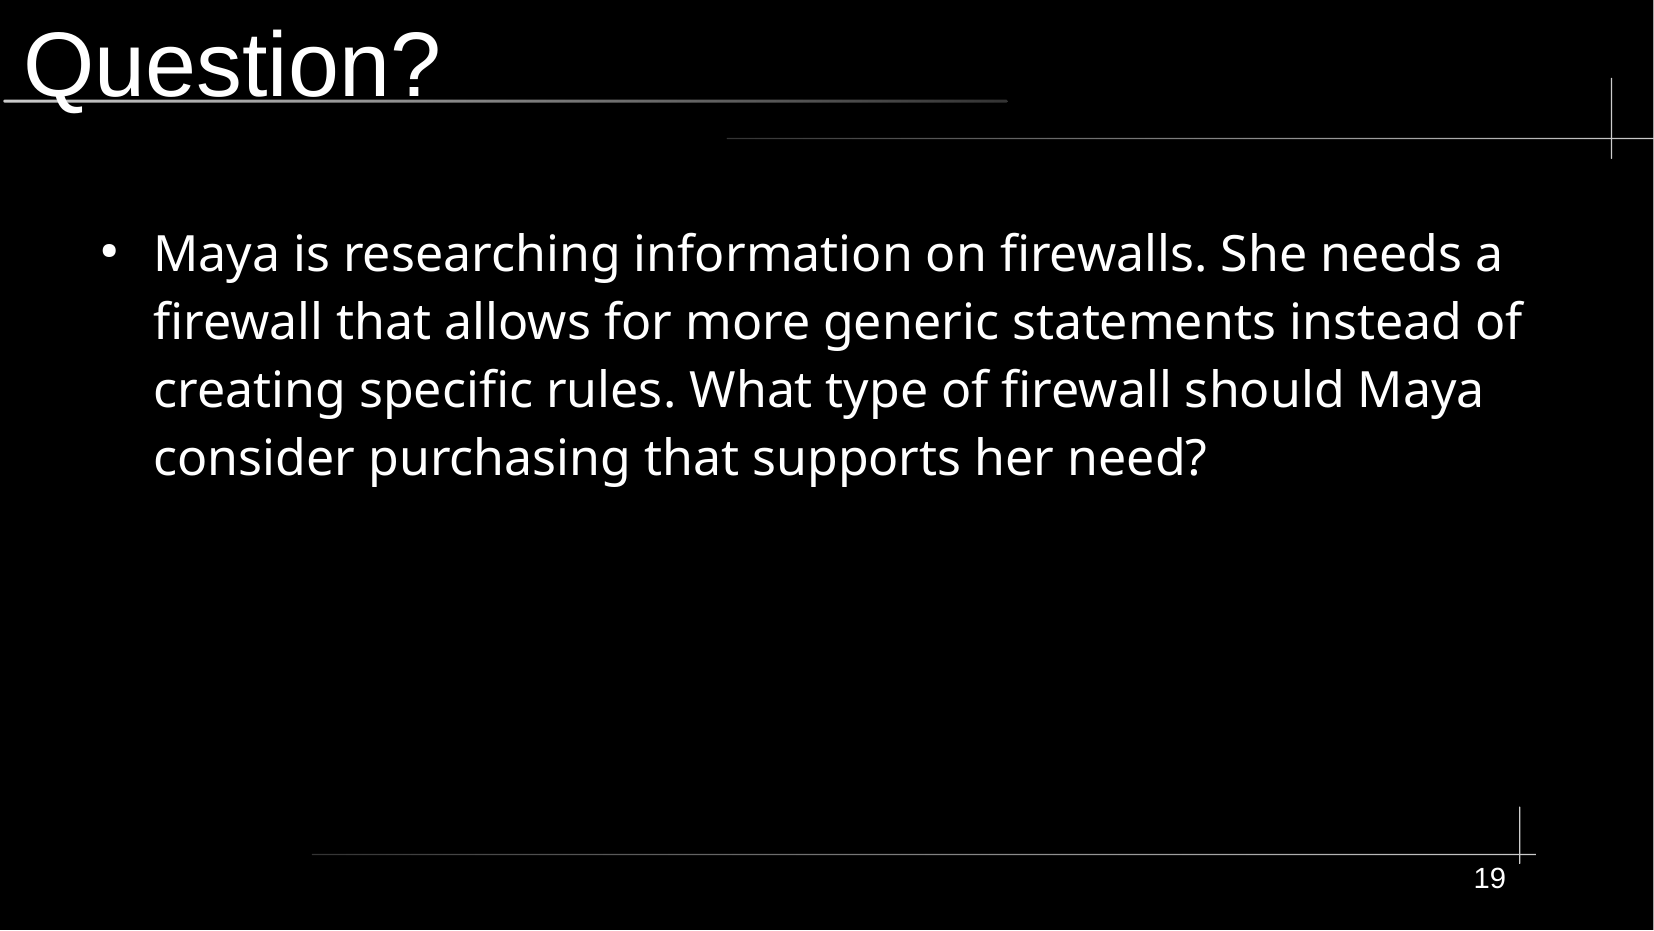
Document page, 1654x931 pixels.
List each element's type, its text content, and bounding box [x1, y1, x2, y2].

list Maya is researching information on firewalls. She needs a firewall that allows for more generic statements instead of creating specific rules. What type of firewall should Maya consider purchasing that supports her need? [82, 217, 1571, 758]
title Question? [23, 11, 1589, 119]
